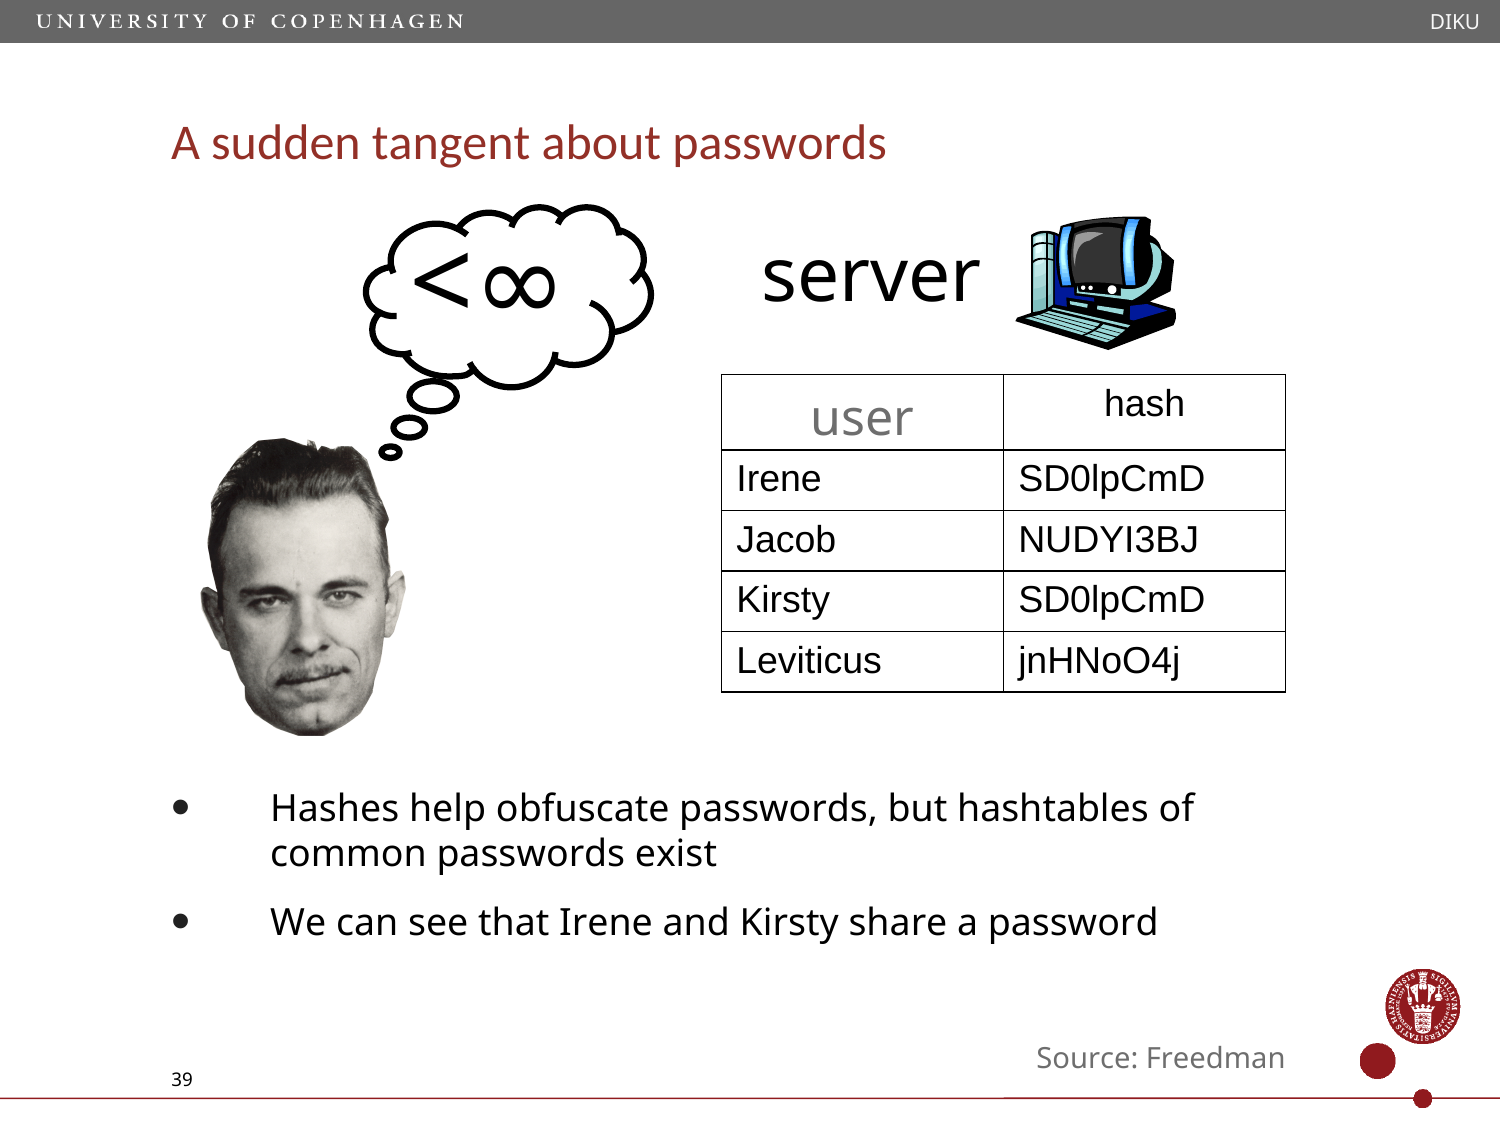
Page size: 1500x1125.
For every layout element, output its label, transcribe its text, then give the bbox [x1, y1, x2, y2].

table_cell jnHNoO4j [1004, 632, 1285, 691]
text_box [393, 417, 426, 438]
table_cell [977, 693, 1246, 711]
table_cell [707, 651, 976, 711]
text_box <∞ [390, 201, 586, 352]
text_box [365, 207, 651, 388]
text_box A sudden tangent about passwords [171, 75, 1329, 171]
table_cell Leviticus [722, 632, 1003, 691]
table_cell [707, 591, 721, 650]
table_header hash [1004, 375, 1285, 449]
table_cell SD0lpCmD [1004, 572, 1285, 631]
table_cell Kirsty [722, 572, 1003, 631]
table_cell SD0lpCmD [1004, 451, 1285, 510]
picture [1015, 215, 1179, 351]
table_cell NUDYI3BJ [1004, 511, 1285, 570]
text_box [409, 381, 457, 412]
table_header [707, 410, 721, 469]
table_cell Jacob [722, 511, 1003, 570]
table_cell [707, 470, 721, 529]
table_header user [722, 375, 1003, 449]
text_box server [796, 233, 947, 309]
text_box Hashes help obfuscate passwords, but hashtables of common passwords exist We can see that Irene and Kirsty share a password [171, 784, 1330, 1068]
table_cell [707, 530, 721, 590]
text_box DIKU [469, 0, 1495, 43]
table_cell Irene [722, 451, 1003, 510]
text_box Source: Freedman [1021, 1031, 1341, 1083]
text_box [381, 446, 400, 459]
text_box <number> [171, 1068, 522, 1092]
picture [200, 438, 406, 736]
picture [0, 910, 1500, 1122]
